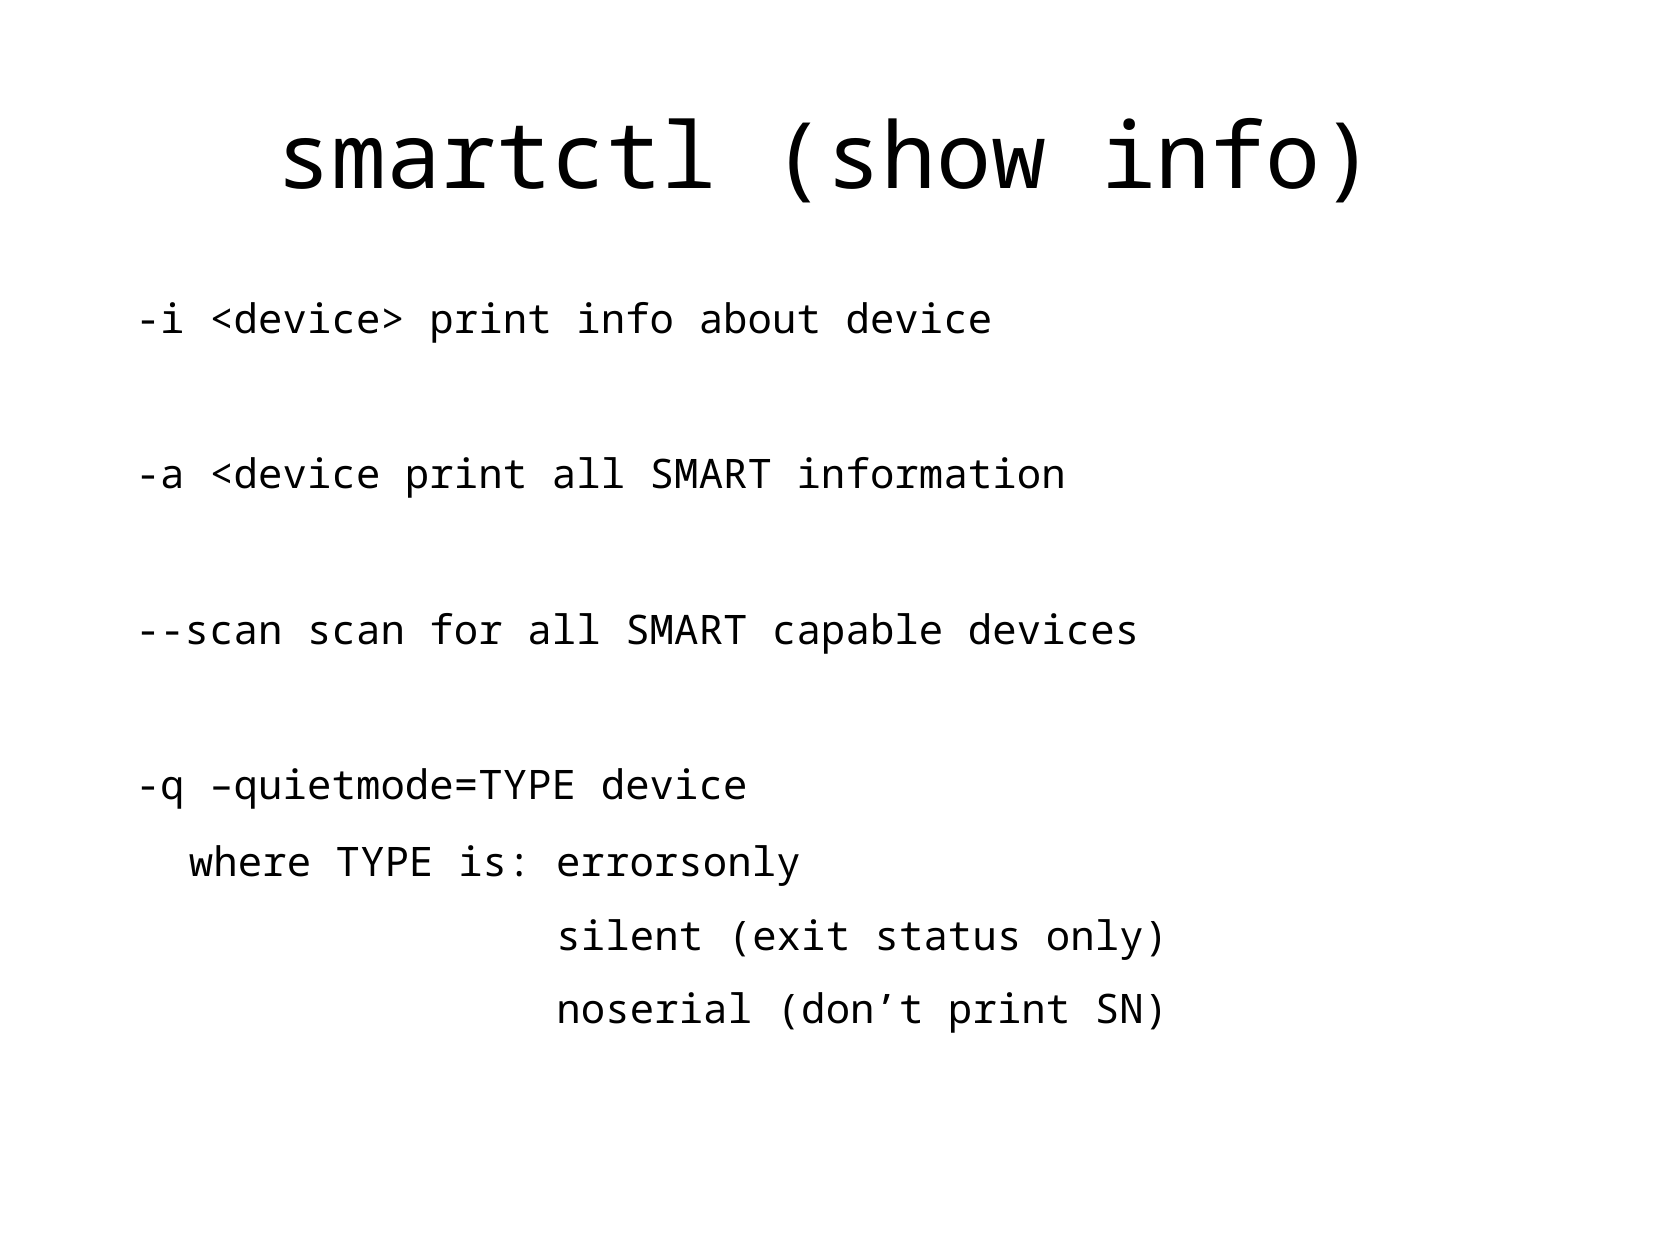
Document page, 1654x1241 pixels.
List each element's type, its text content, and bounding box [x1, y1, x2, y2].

list -i <device> print info about device -a <device print all SMART information --scan scan for all SMART capable devices -q –quietmode=TYPE device where TYPE is: errorsonly silent (exit status only) noserial (don’t print SN) [82, 290, 1571, 1109]
title smartctl (show info) [82, 49, 1571, 257]
